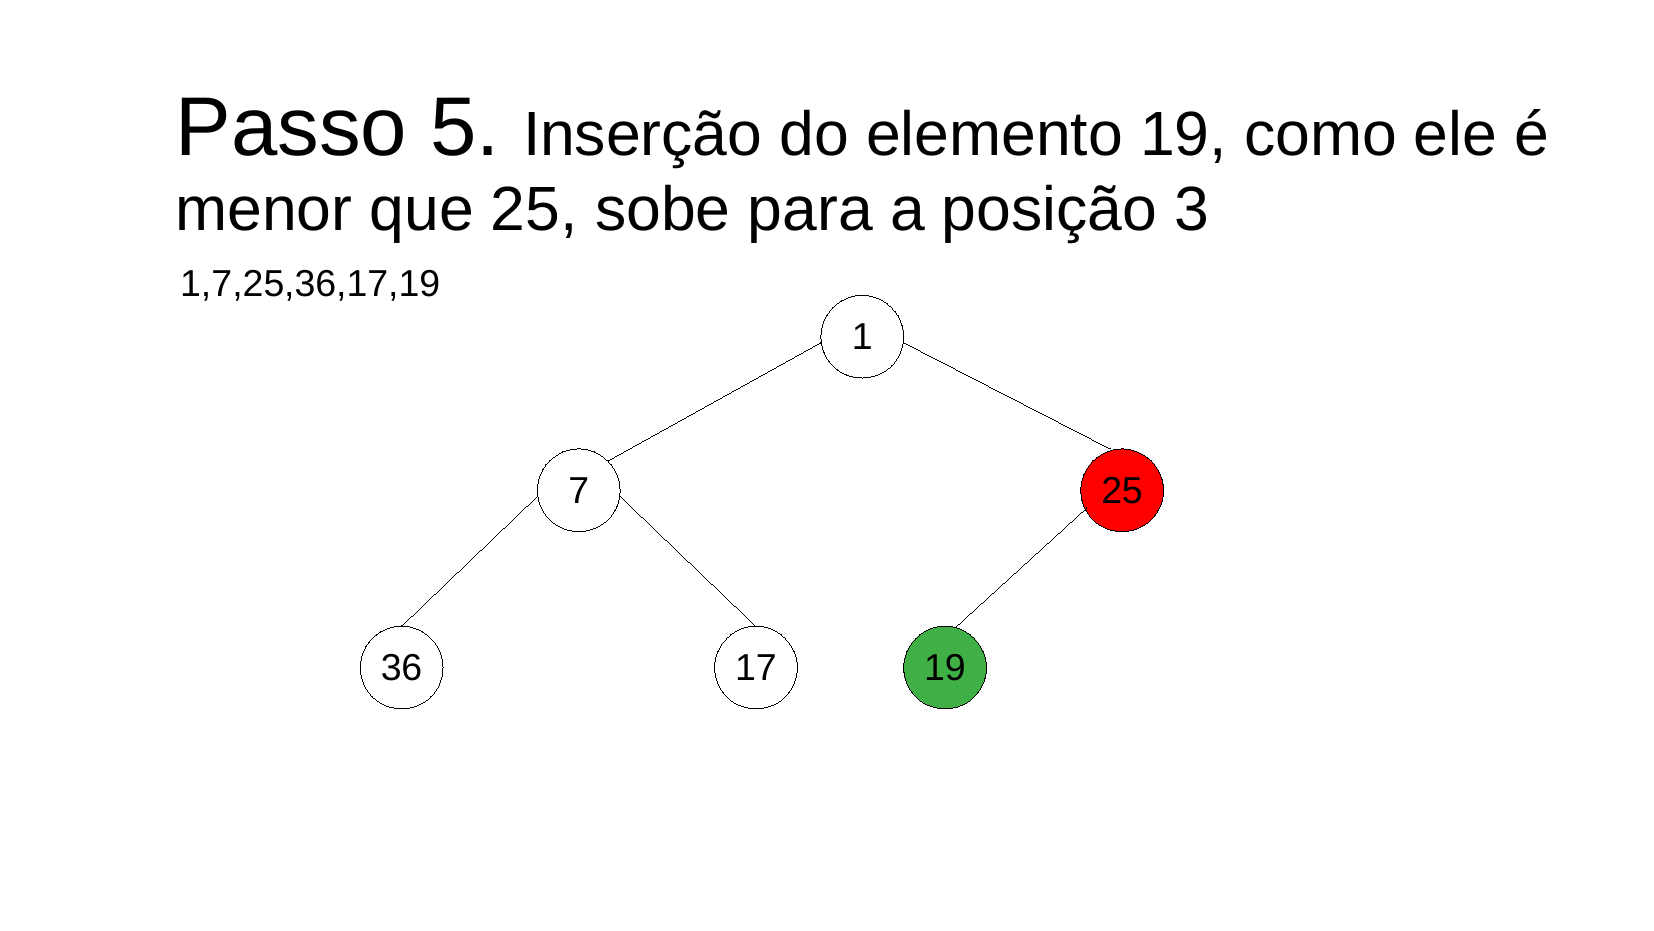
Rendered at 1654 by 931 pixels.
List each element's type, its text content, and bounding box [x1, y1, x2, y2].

text_box 36 [360, 626, 444, 709]
text_box Passo 5. Inserção do elemento 19, como ele é menor que 25, sobe para a posição 3 [160, 73, 1571, 251]
text_box 7 [537, 448, 621, 532]
text_box 19 [903, 626, 987, 709]
text_box 17 [714, 626, 798, 709]
text_box 1 [820, 295, 904, 379]
text_box 1,7,25,36,17,19 [165, 255, 709, 355]
text_box 25 [1080, 448, 1164, 532]
